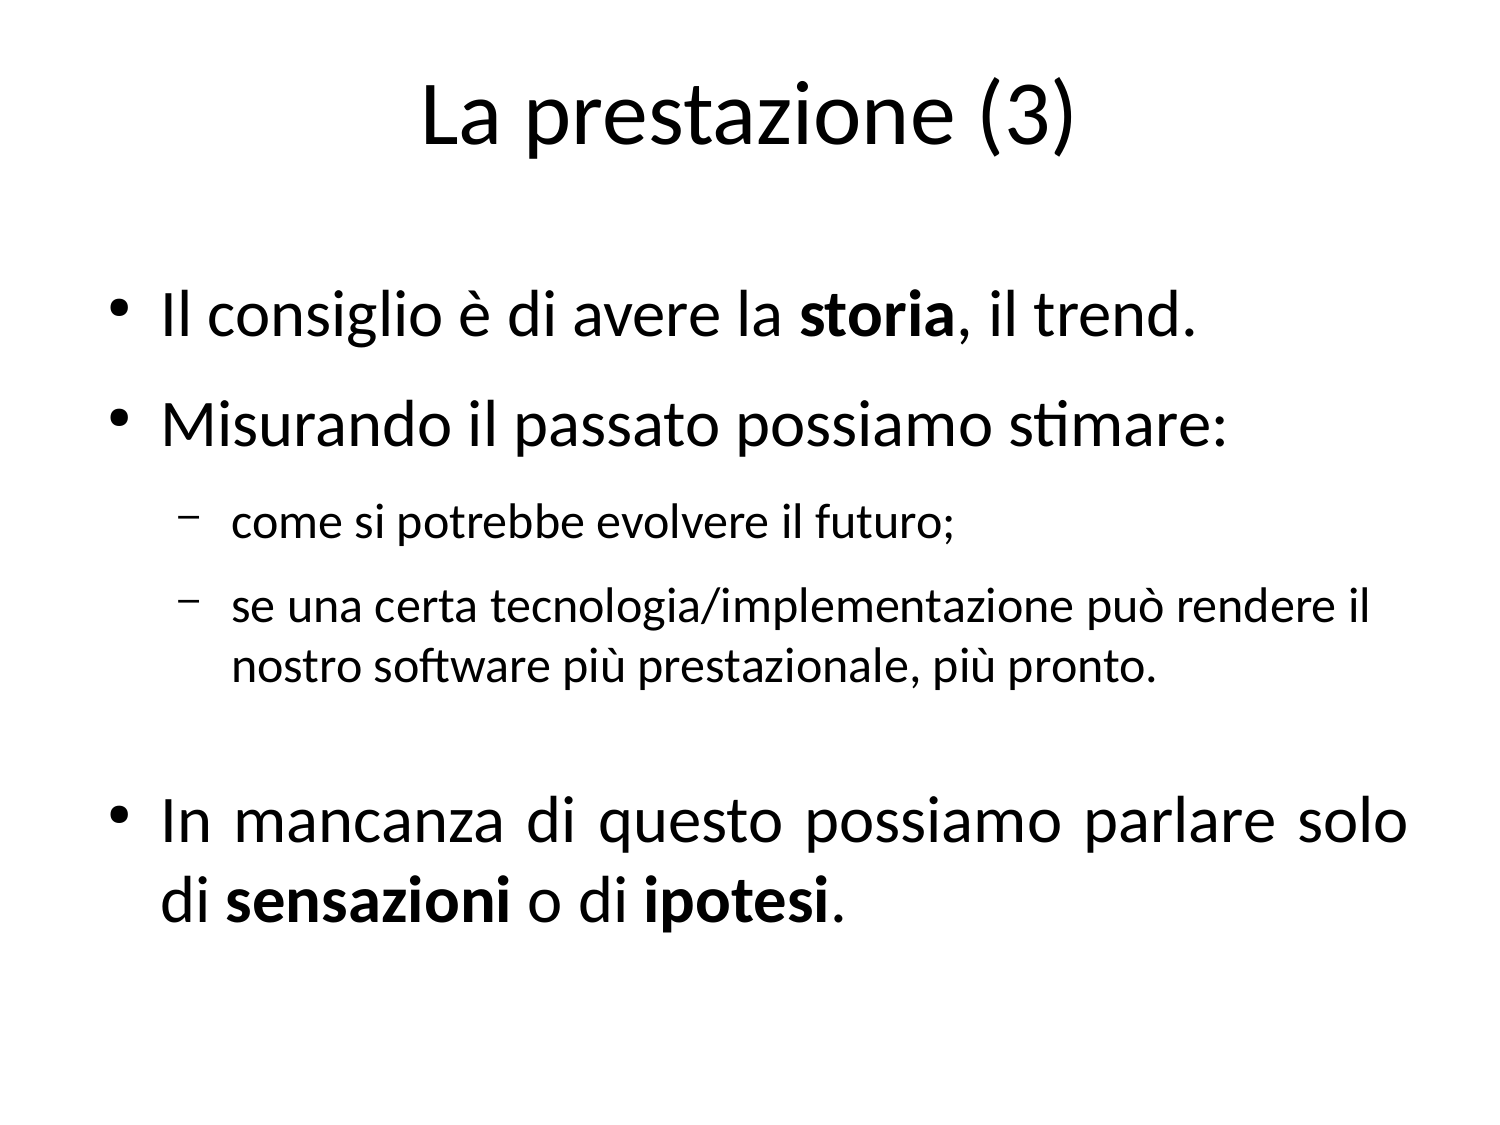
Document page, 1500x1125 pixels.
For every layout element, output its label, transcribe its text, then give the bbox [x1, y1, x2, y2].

title La prestazione (3) [75, 45, 1425, 233]
list Il consiglio è di avere la storia, il trend. Misurando il passato possiamo stimare: come si potrebbe evolvere il futuro; se una certa tecnologia/implementazione può rendere il nostro software più prestazionale, più pronto. In mancanza di questo possiamo parlare solo di sensazioni o di ipotesi. [75, 262, 1425, 1005]
